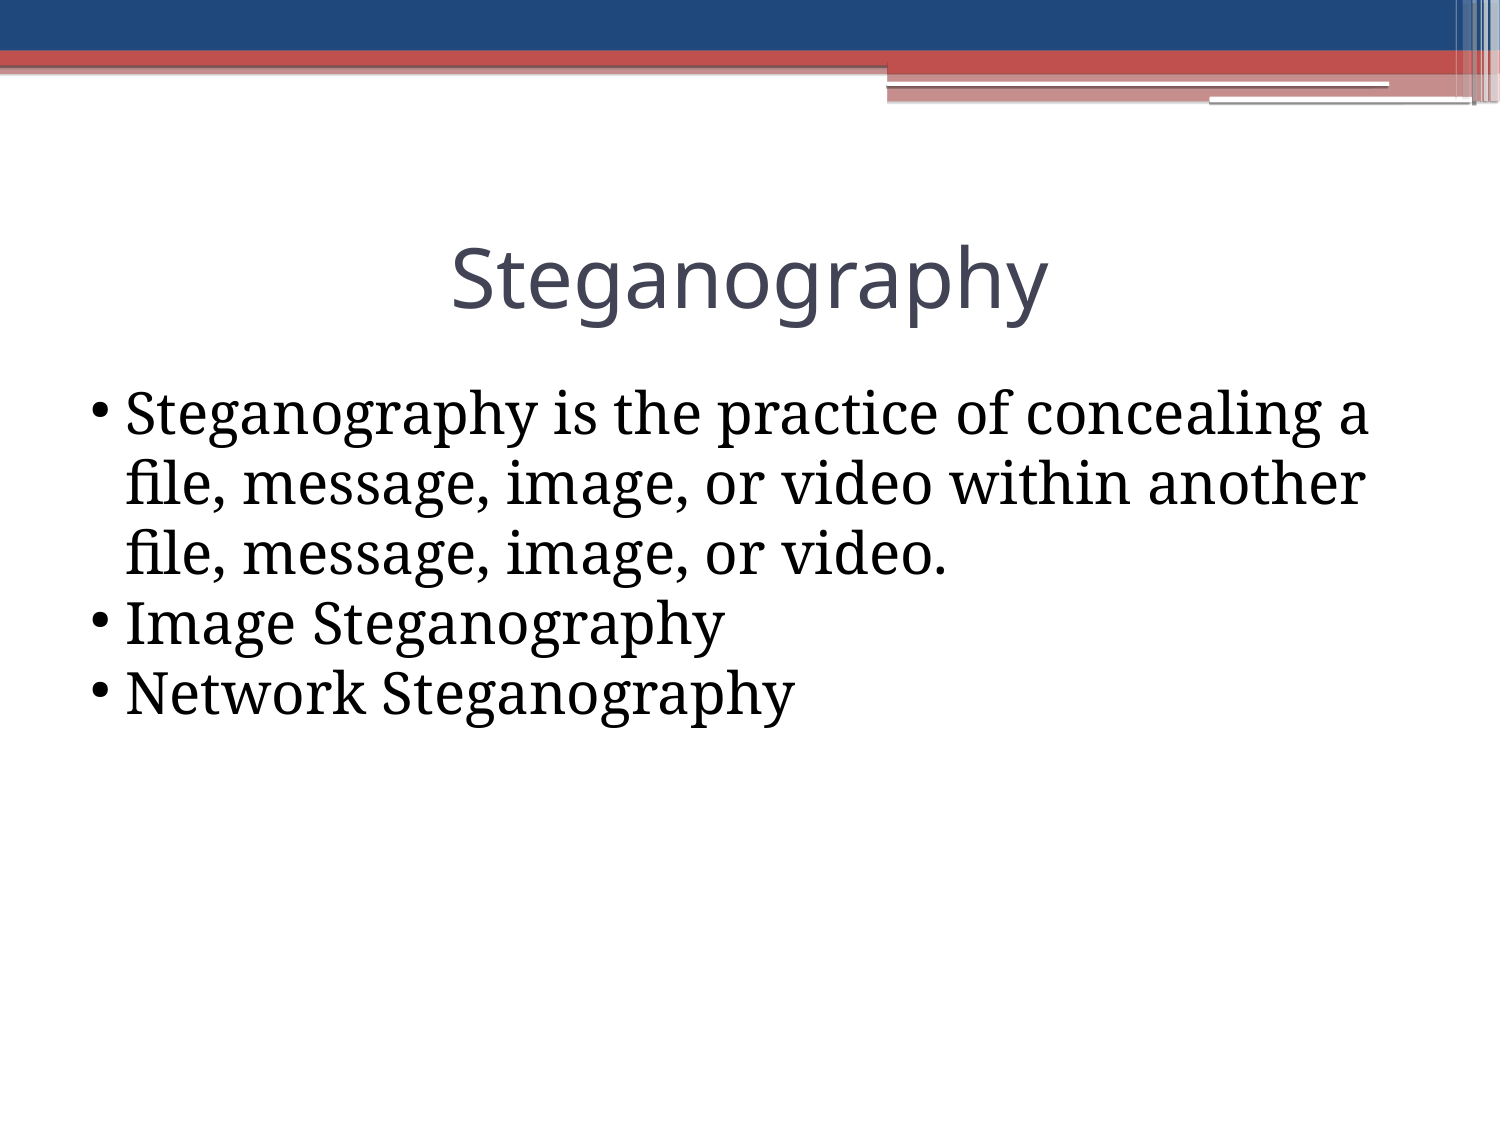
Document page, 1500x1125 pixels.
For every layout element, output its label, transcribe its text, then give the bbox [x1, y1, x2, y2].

text_box Steganography [75, 187, 1425, 363]
text_box Steganography is the practice of concealing a file, message, image, or video within another file, message, image, or video. Image Steganography Network Steganography [75, 368, 1425, 1079]
